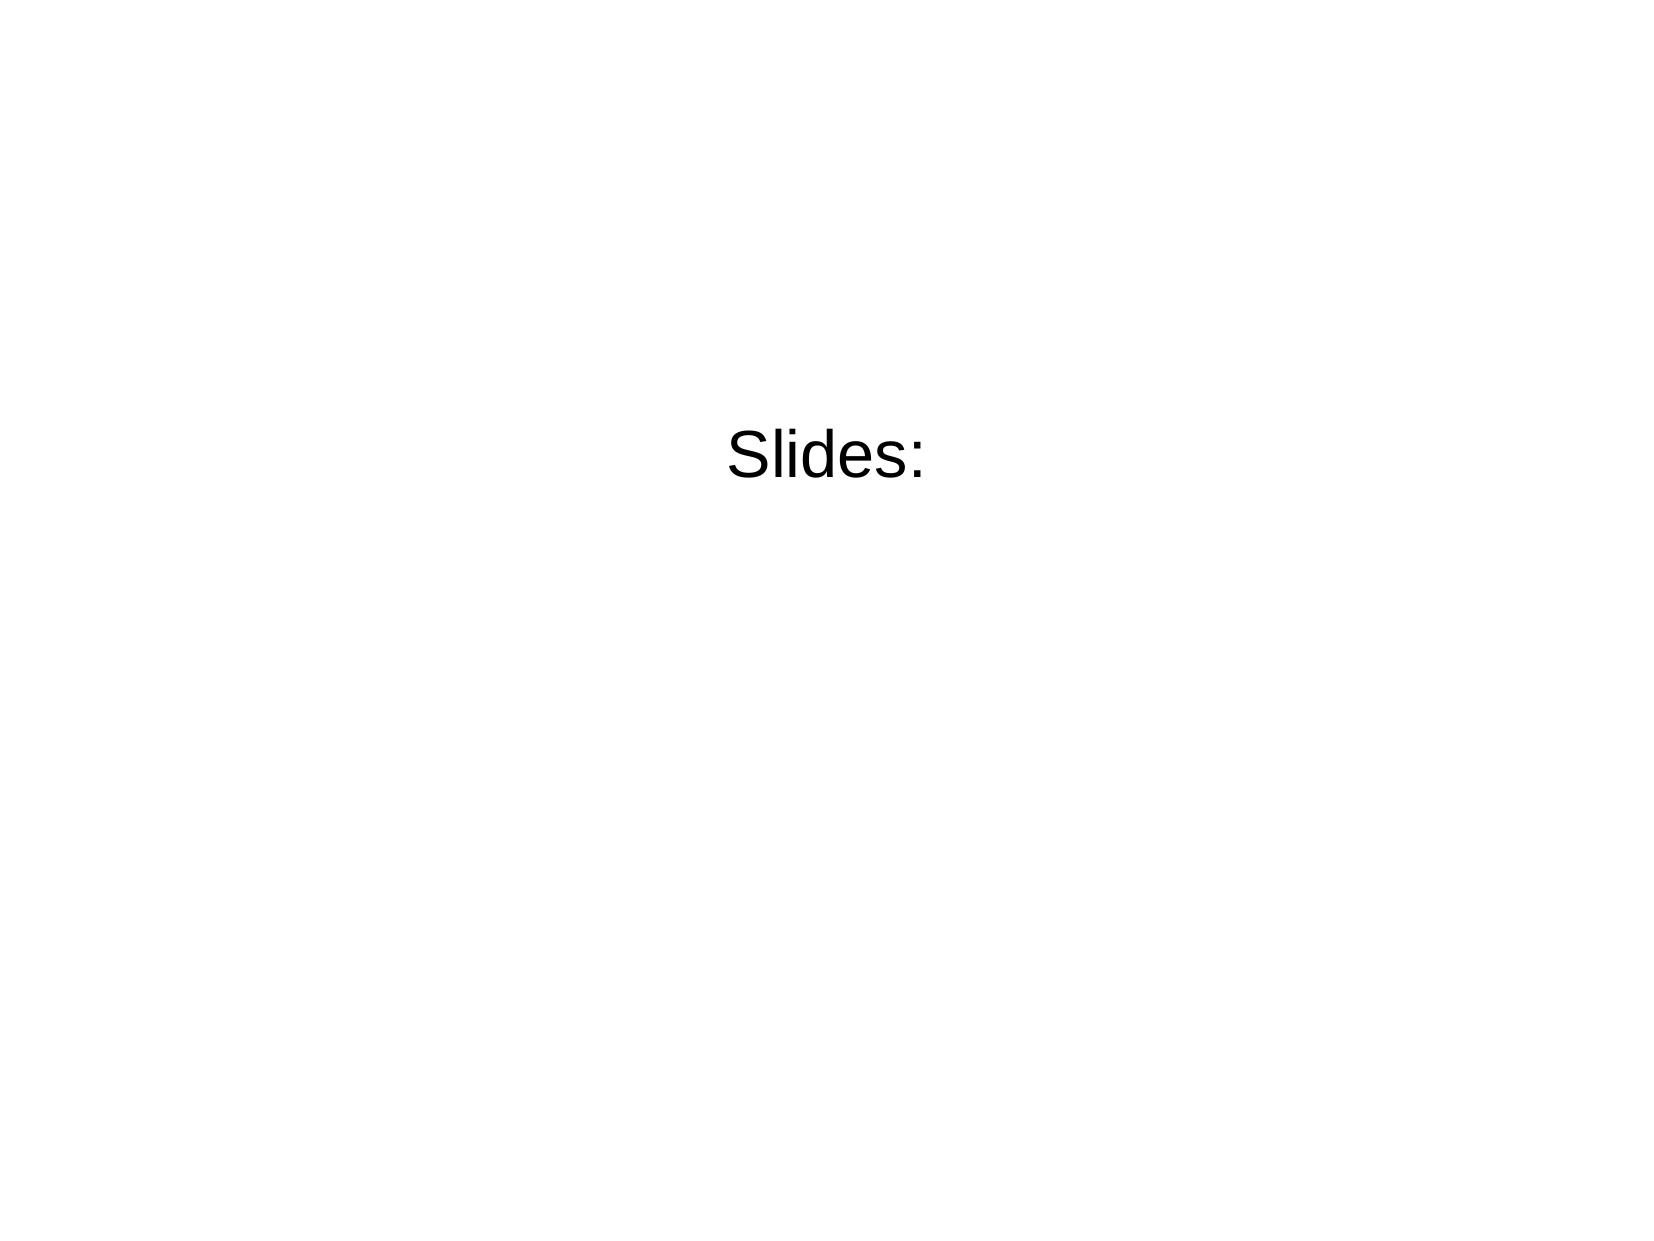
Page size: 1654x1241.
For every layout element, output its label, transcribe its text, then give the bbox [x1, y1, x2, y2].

subtitle Slides: [82, 49, 1571, 1010]
